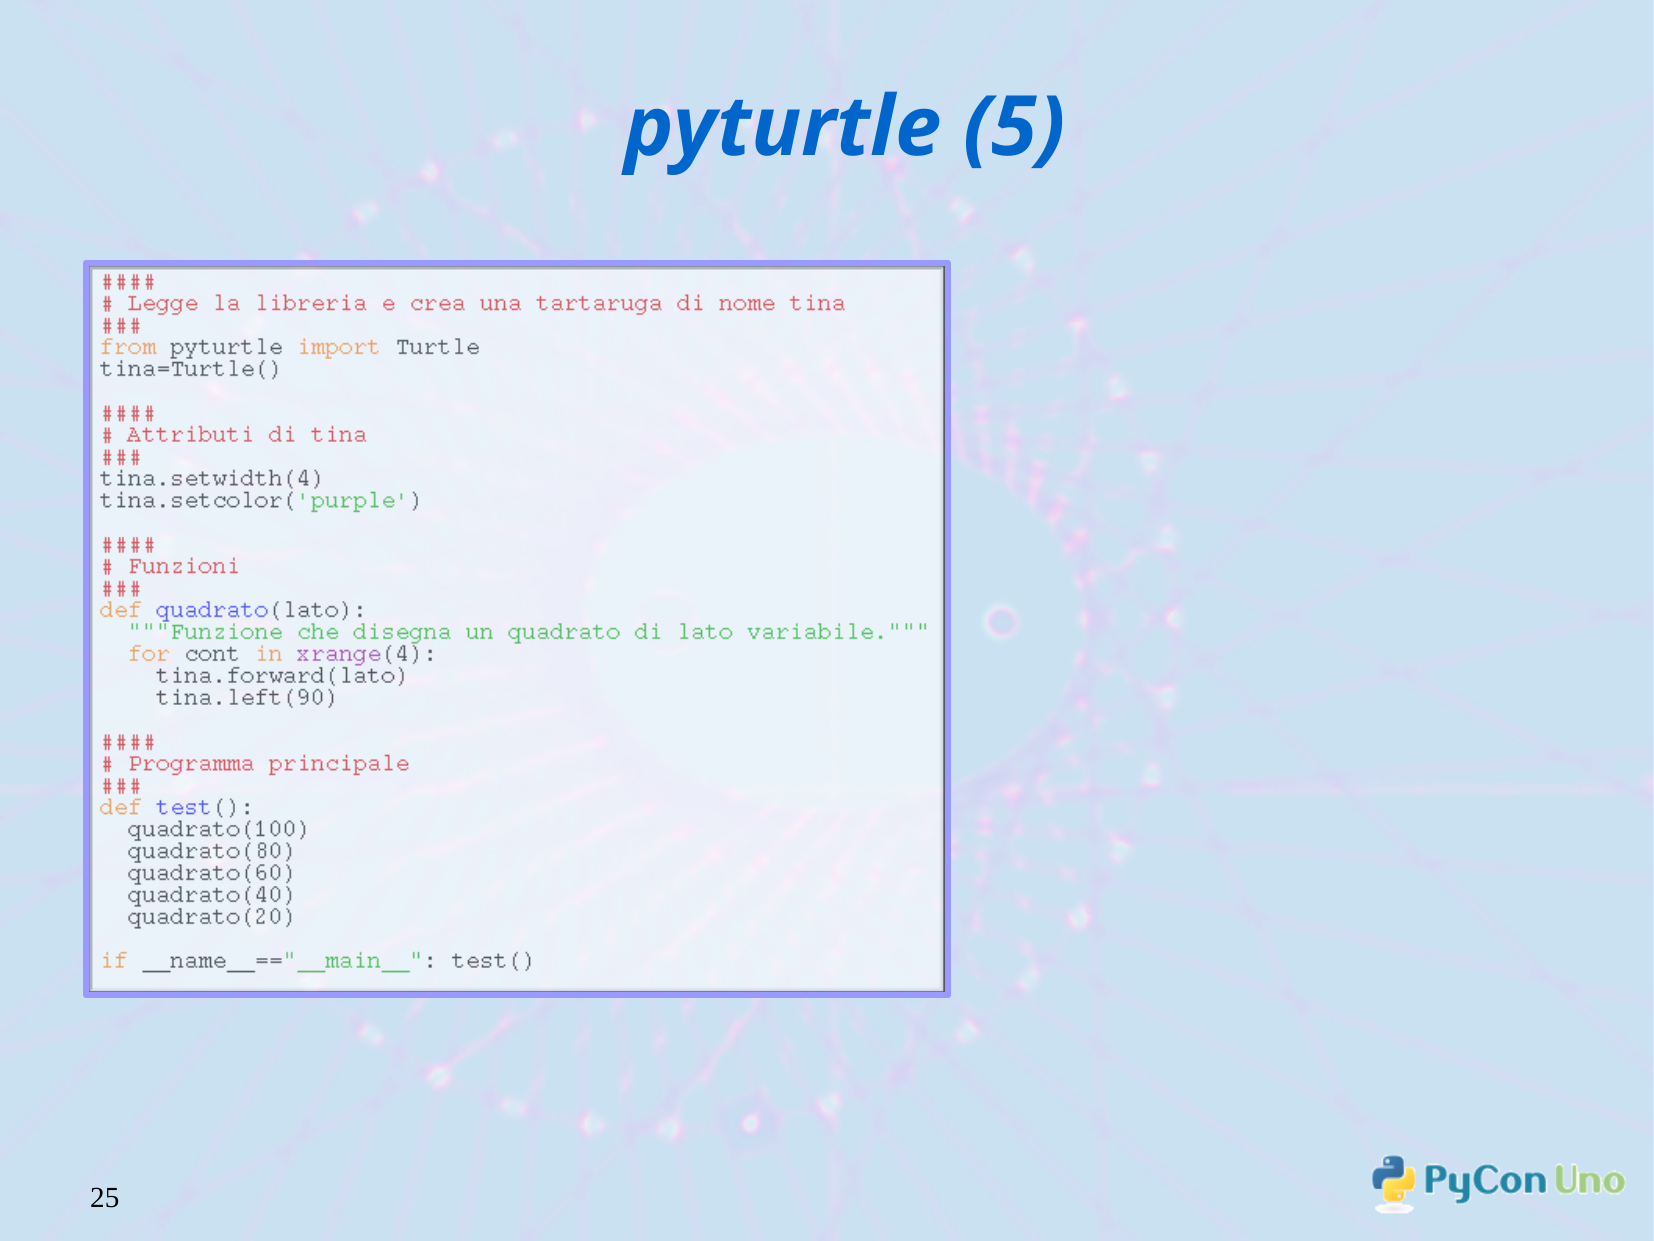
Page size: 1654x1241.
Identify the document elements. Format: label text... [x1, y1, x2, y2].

picture [0, 0, 1654, 1241]
title pyturtle (5) [139, 19, 1552, 227]
